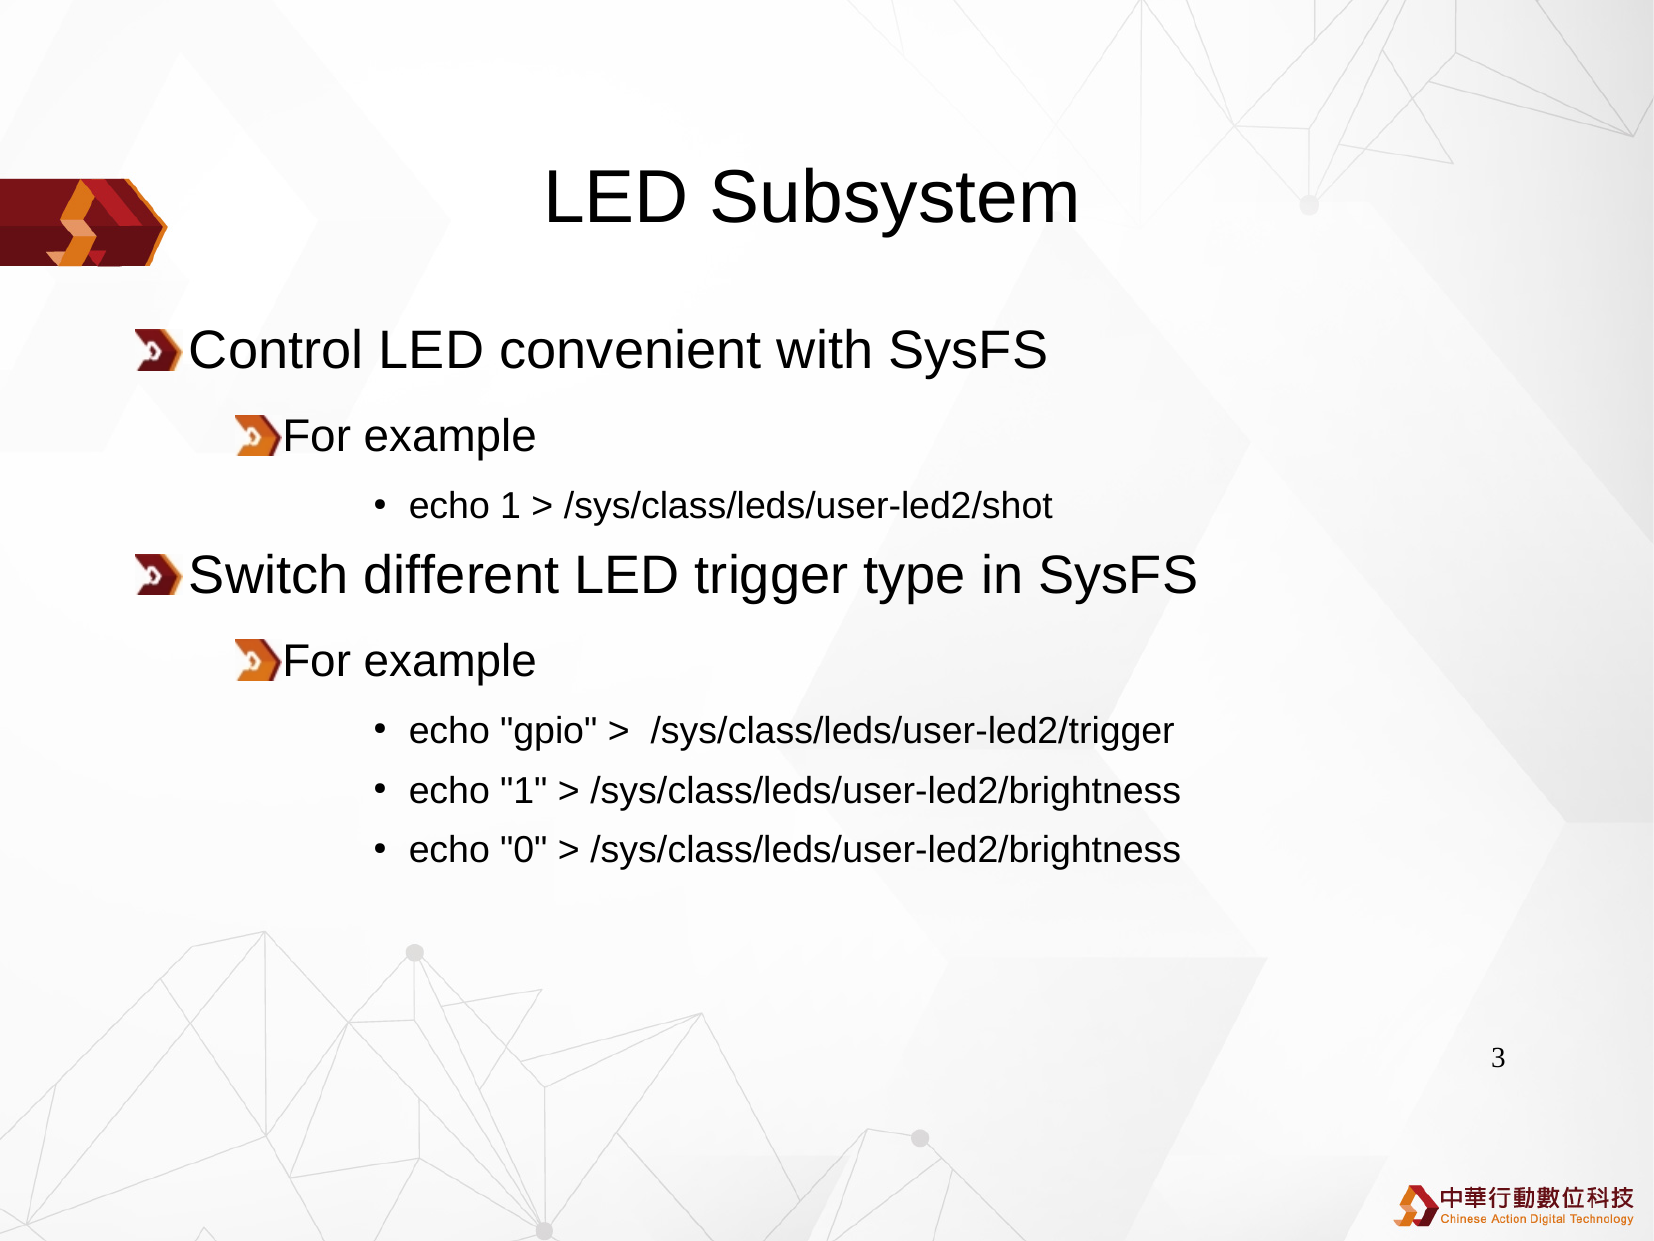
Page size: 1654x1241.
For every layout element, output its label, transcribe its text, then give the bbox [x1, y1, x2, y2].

picture [0, 0, 1654, 1241]
list Control LED convenient with SysFS For example echo 1 > /sys/class/leds/user-led2/shot Switch different LED trigger type in SysFS For example echo "gpio" > /sys/class/leds/user-led2/trigger echo "1" > /sys/class/leds/user-led2/brightness echo "0" > /sys/class/leds/user-led2/brightness [118, 319, 1571, 1040]
title LED Subsystem [118, 112, 1506, 281]
